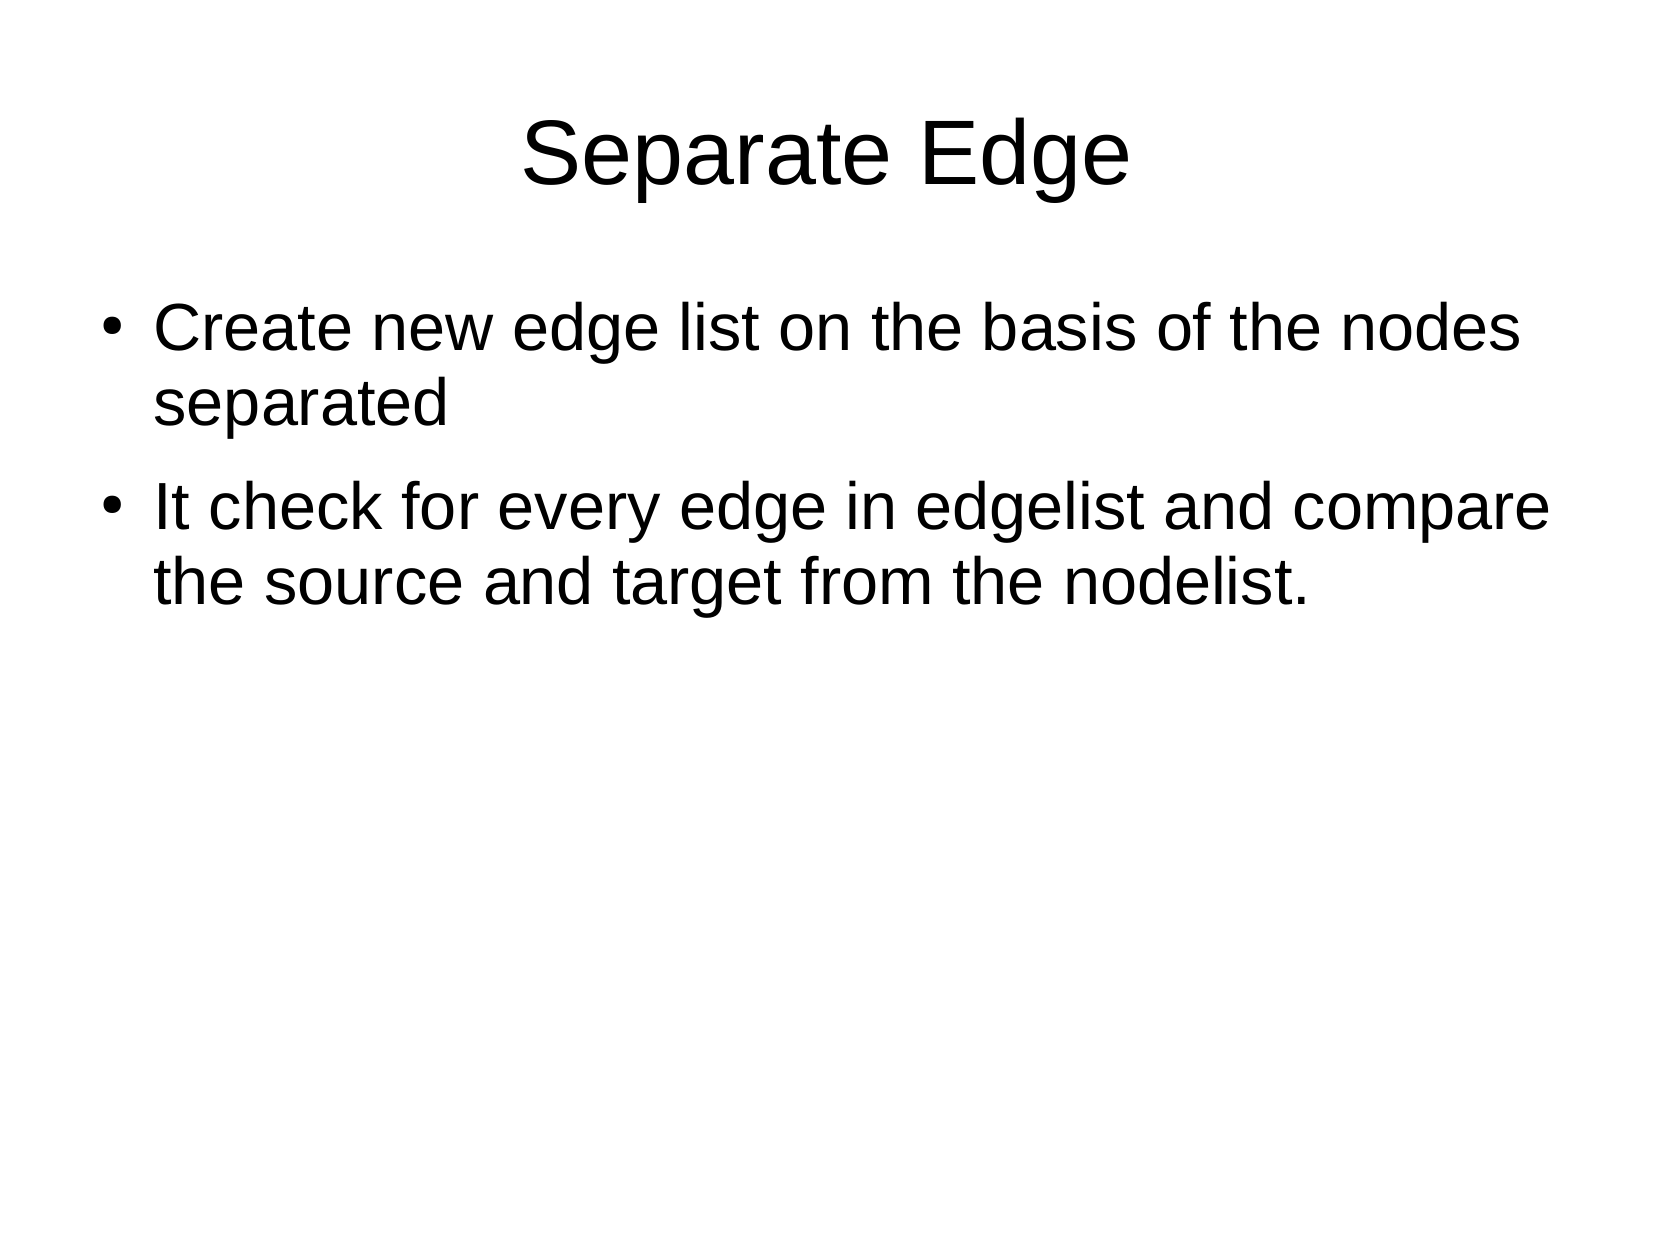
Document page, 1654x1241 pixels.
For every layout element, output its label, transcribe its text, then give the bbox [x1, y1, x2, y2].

title Separate Edge [82, 49, 1571, 257]
list Create new edge list on the basis of the nodes separated It check for every edge in edgelist and compare the source and target from the nodelist. [82, 290, 1571, 1010]
